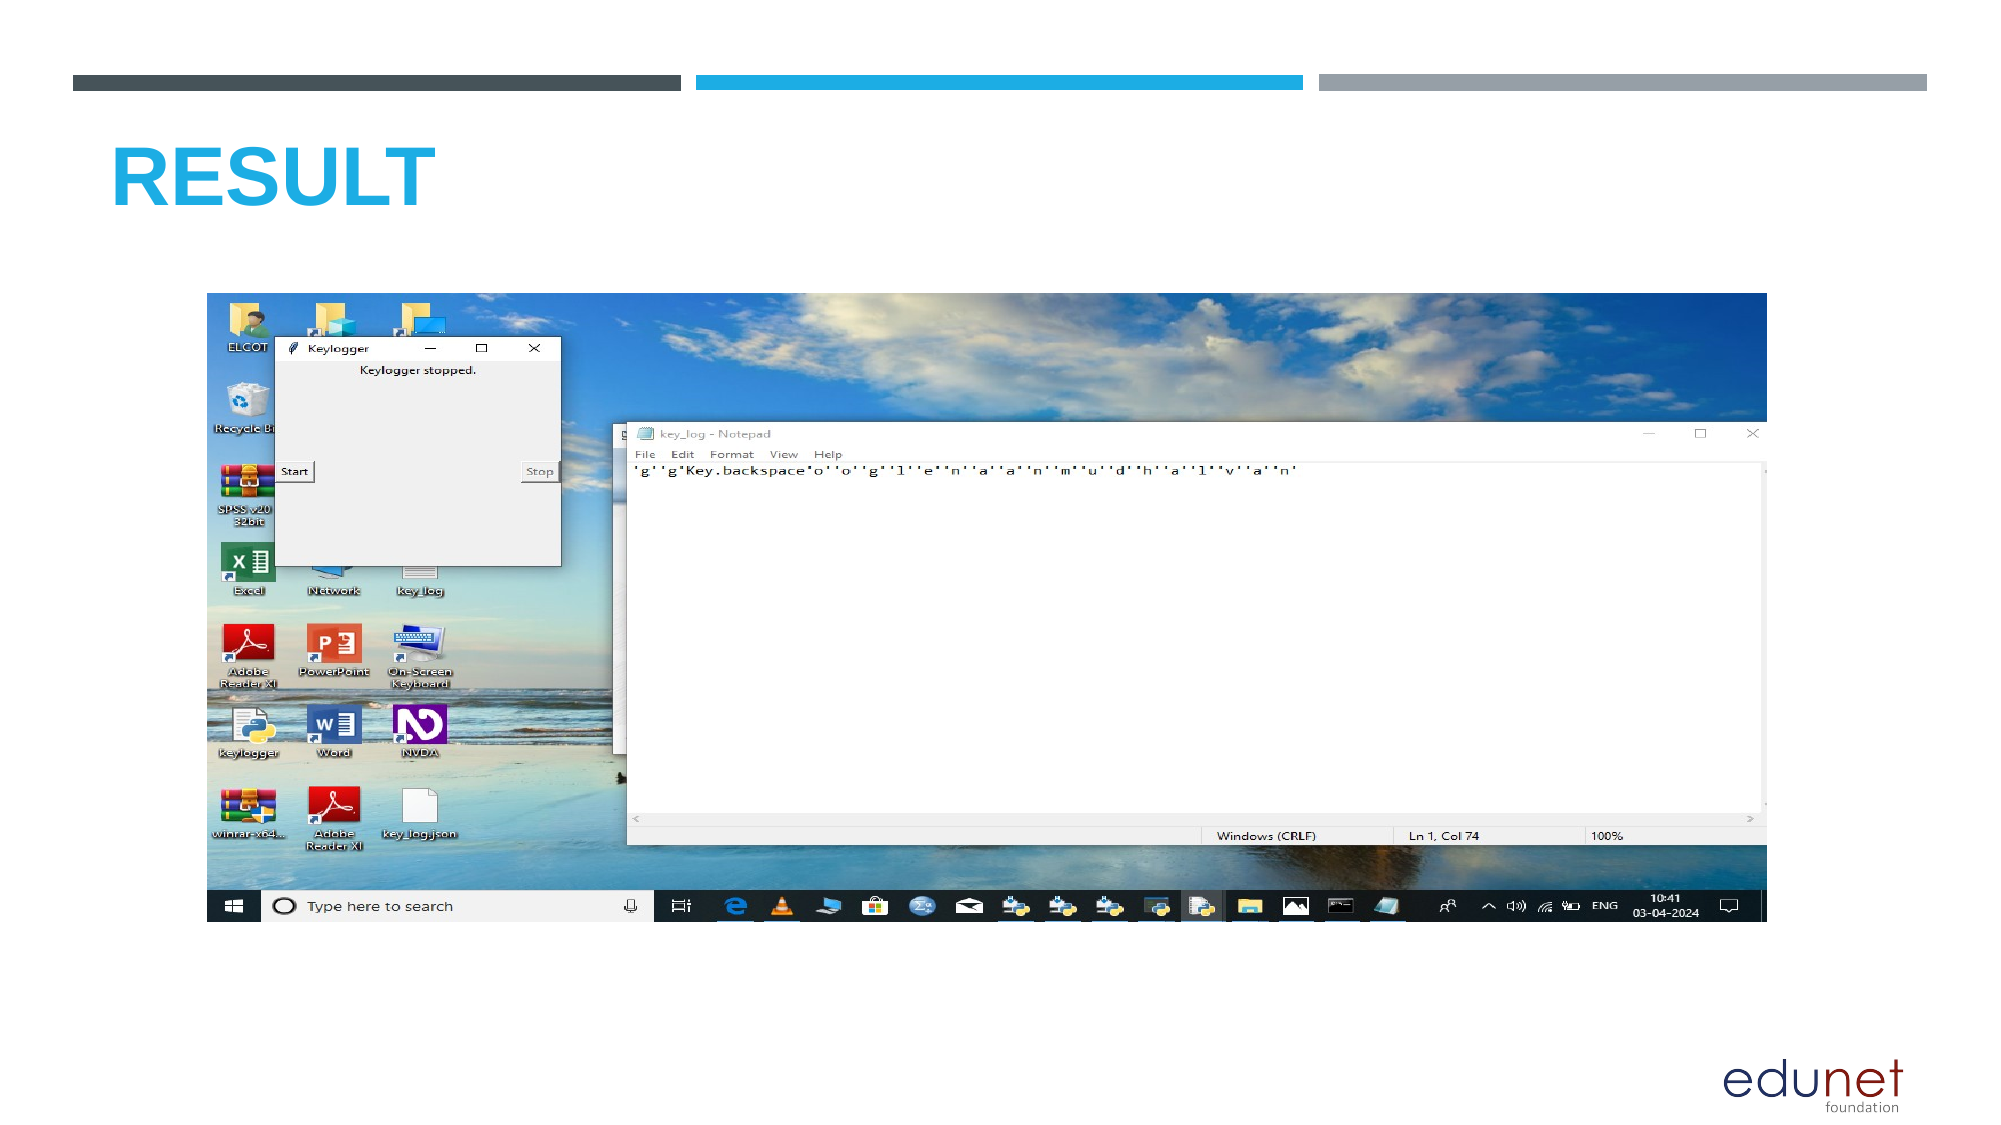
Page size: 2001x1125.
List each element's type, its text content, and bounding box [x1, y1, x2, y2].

picture [207, 293, 1767, 922]
title Result [95, 115, 1905, 203]
